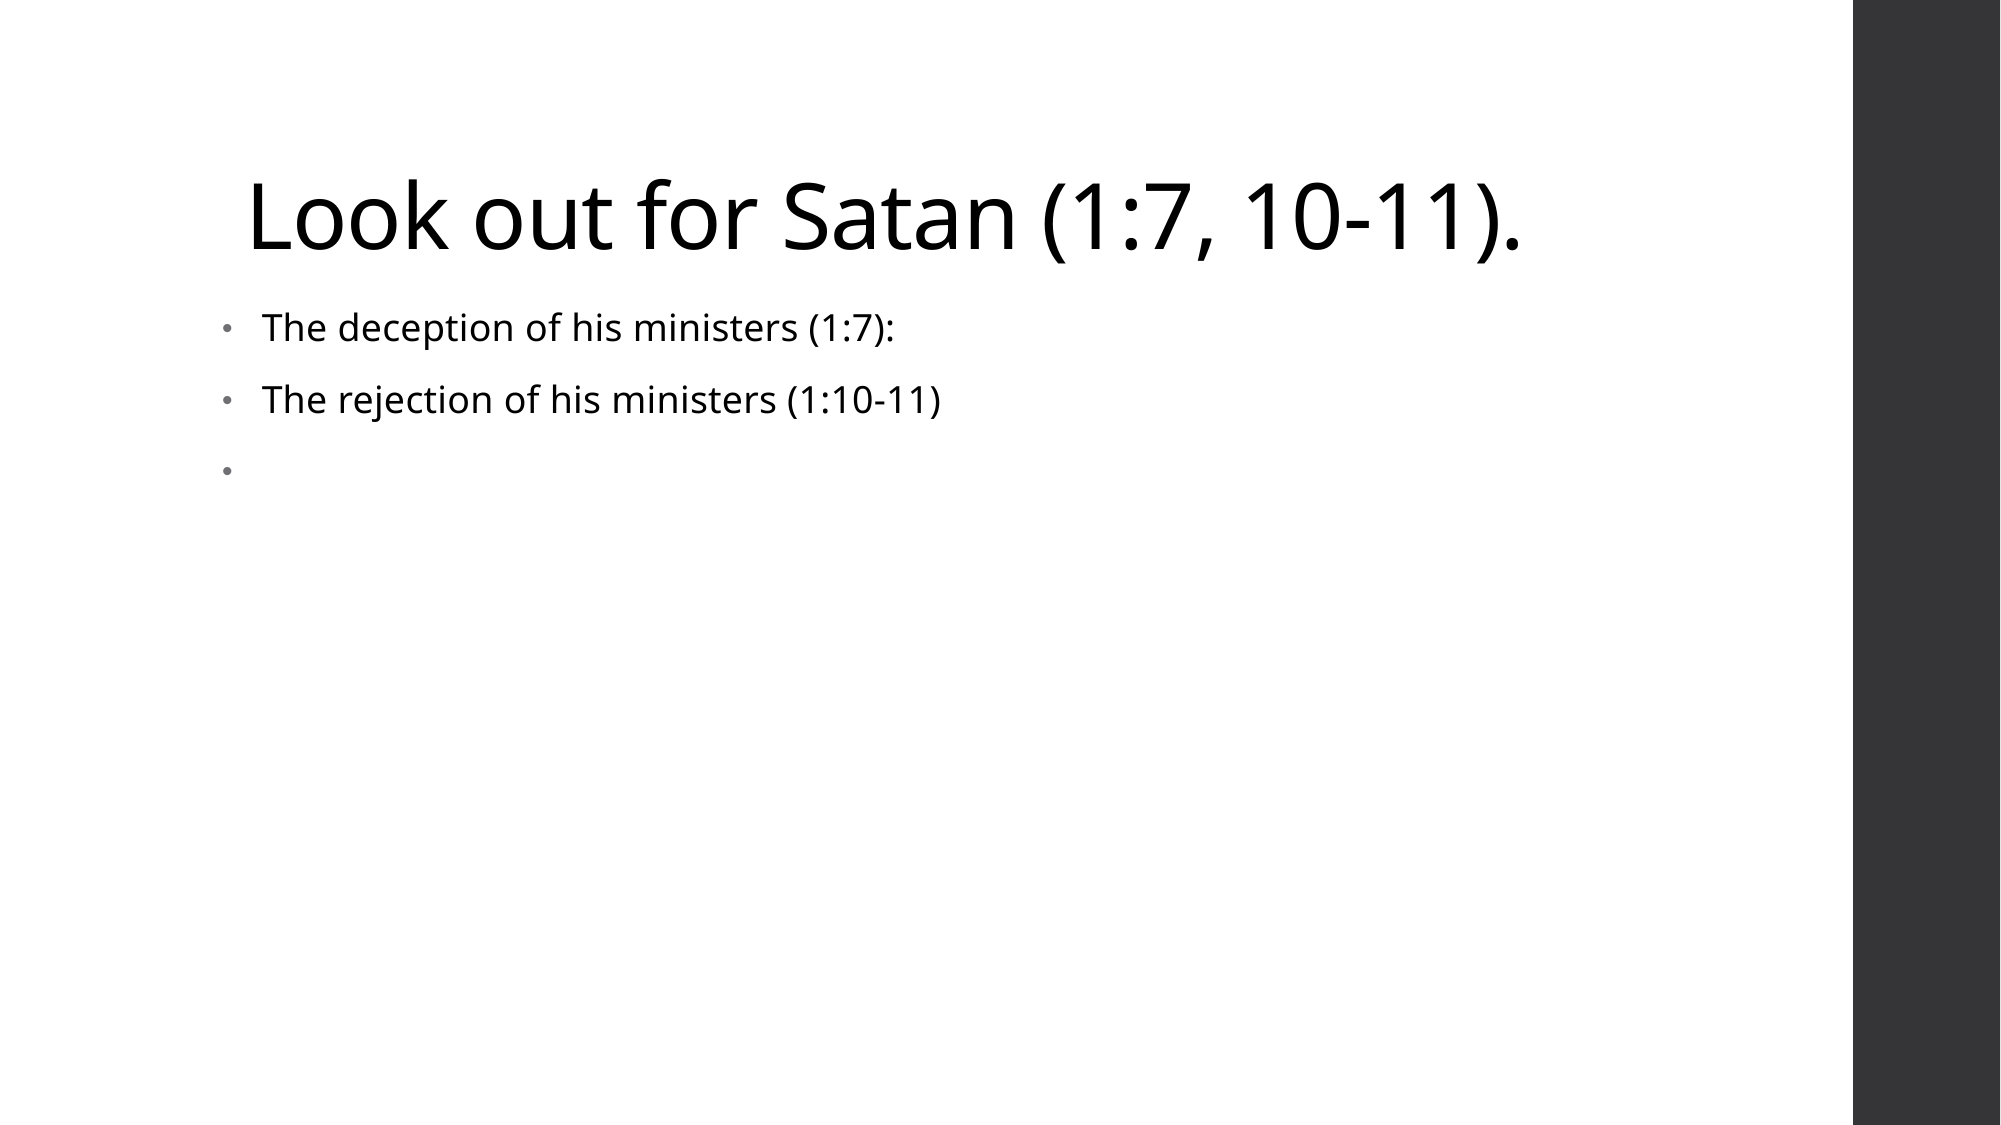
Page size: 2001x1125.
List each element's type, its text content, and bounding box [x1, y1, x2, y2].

list The deception of his ministers (1:7): The rejection of his ministers (1:10-11) [206, 299, 1617, 1014]
title Look out for Satan (1:7, 10-11). [206, 60, 1797, 278]
